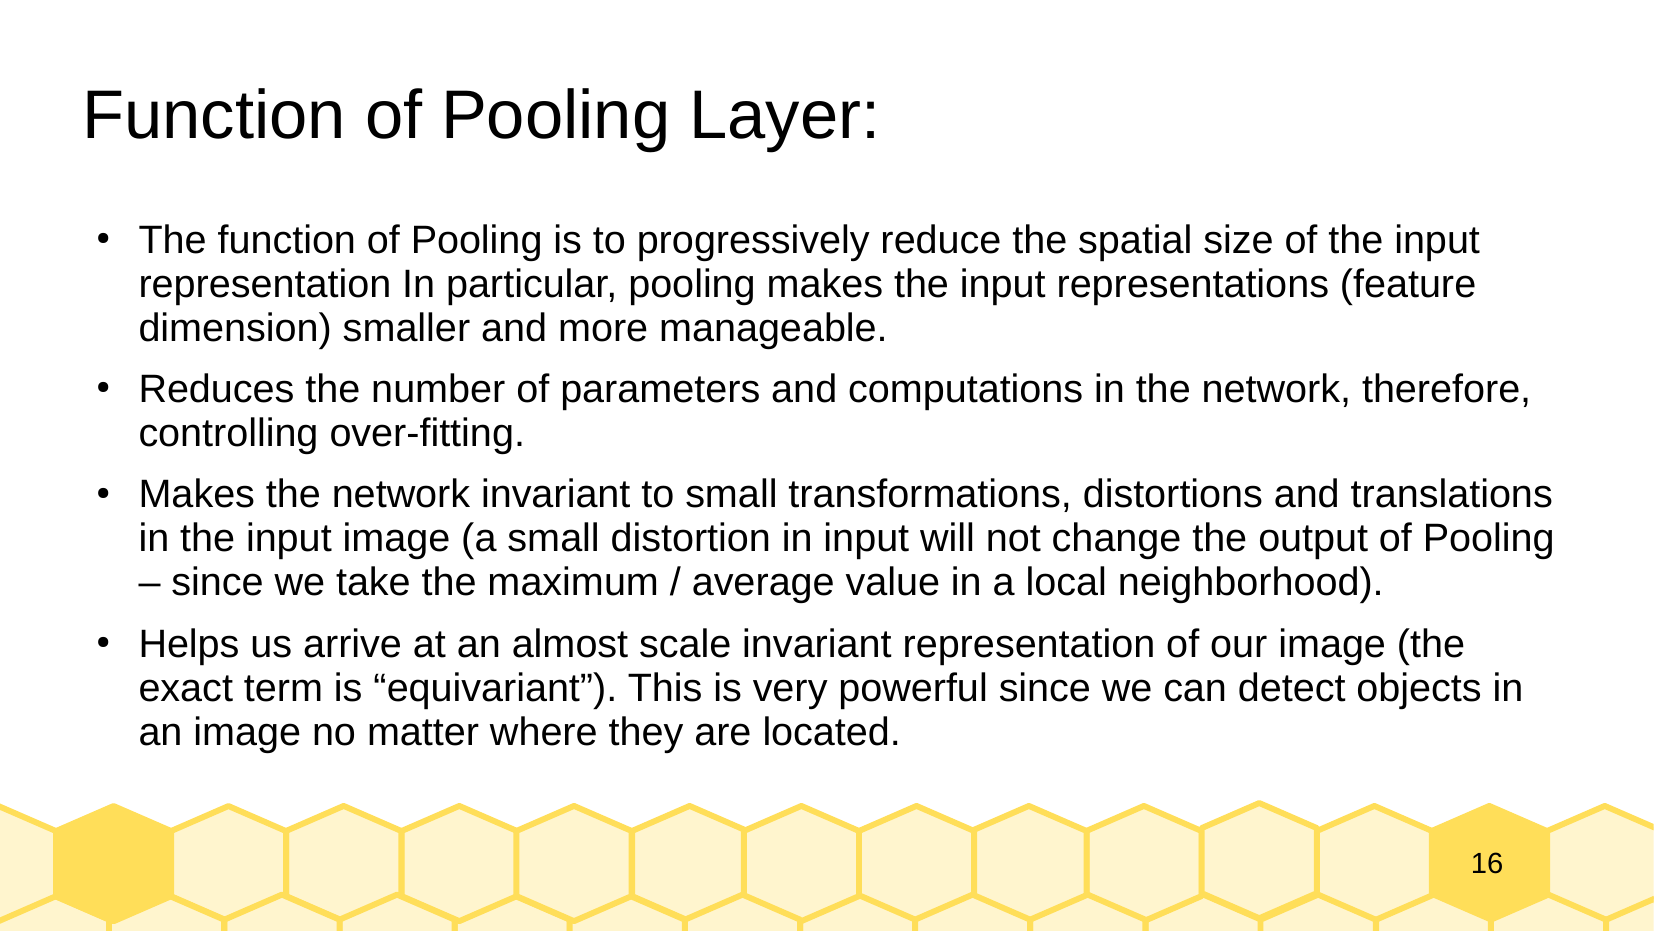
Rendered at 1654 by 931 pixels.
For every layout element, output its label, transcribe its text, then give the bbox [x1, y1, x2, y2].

title Function of Pooling Layer: [82, 36, 1571, 193]
list The function of Pooling is to progressively reduce the spatial size of the input representation In particular, pooling makes the input representations (feature dimension) smaller and more manageable. Reduces the number of parameters and computations in the network, therefore, controlling over-fitting. Makes the network invariant to small transformations, distortions and translations in the input image (a small distortion in input will not change the output of Pooling – since we take the maximum / average value in a local neighborhood). Helps us arrive at an almost scale invariant representation of our image (the exact term is “equivariant”). This is very powerful since we can detect objects in an image no matter where they are located. [82, 217, 1571, 757]
